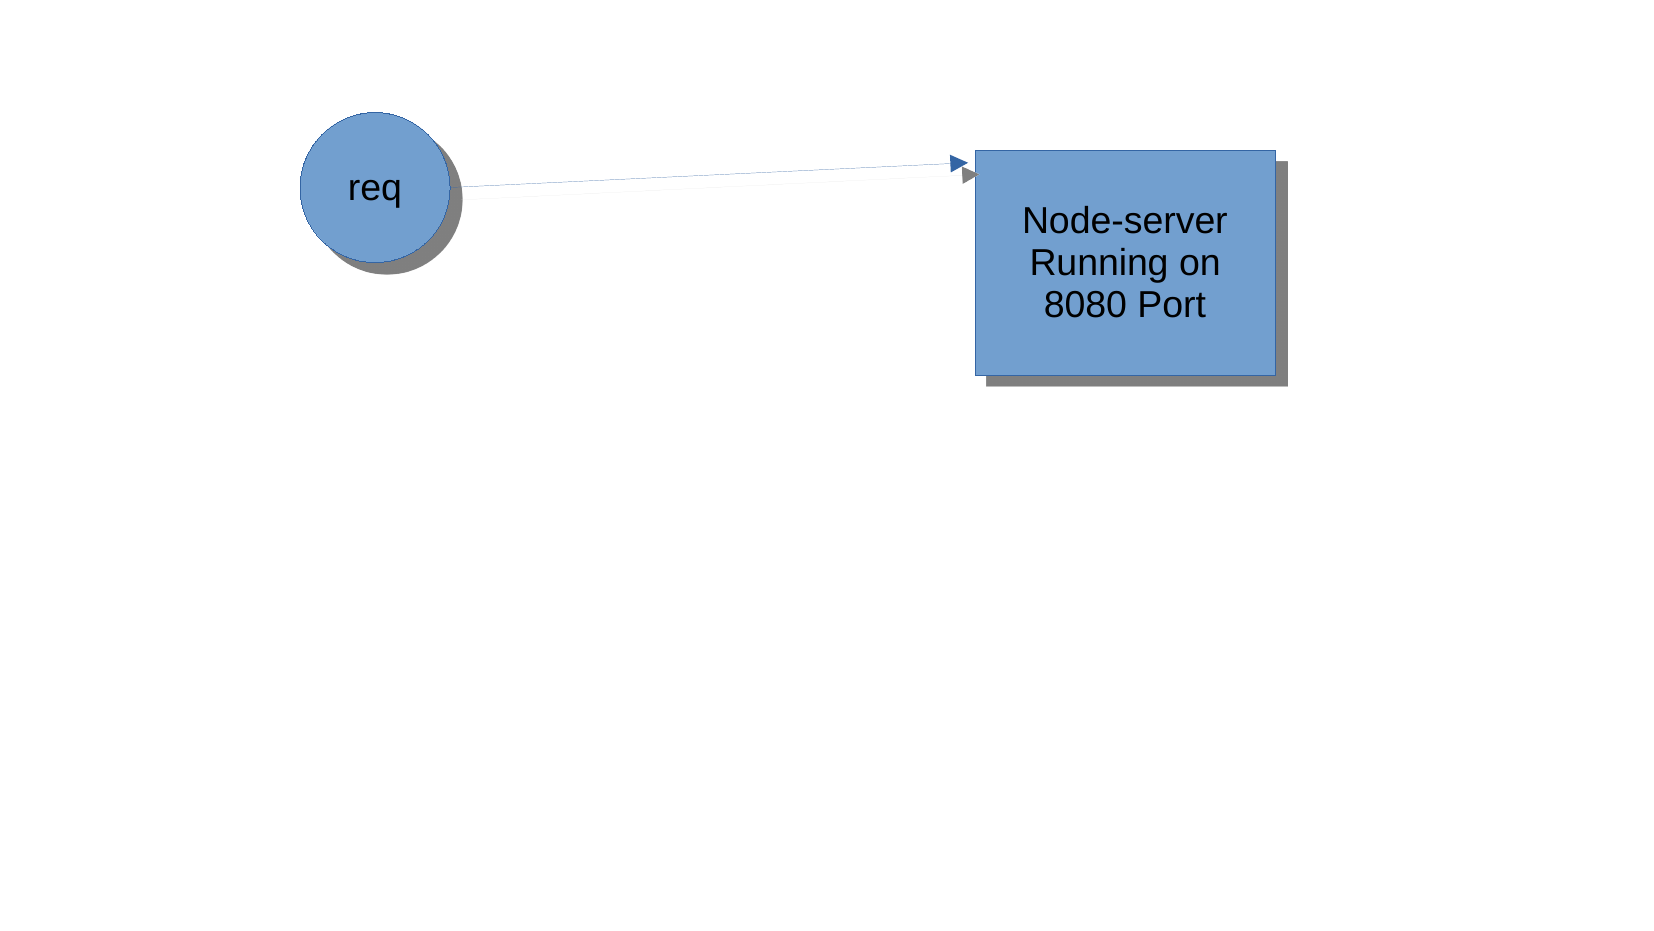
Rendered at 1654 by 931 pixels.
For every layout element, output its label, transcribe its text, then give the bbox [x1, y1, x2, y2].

text_box req [300, 112, 451, 263]
text_box Node-server Running on 8080 Port [975, 150, 1276, 376]
